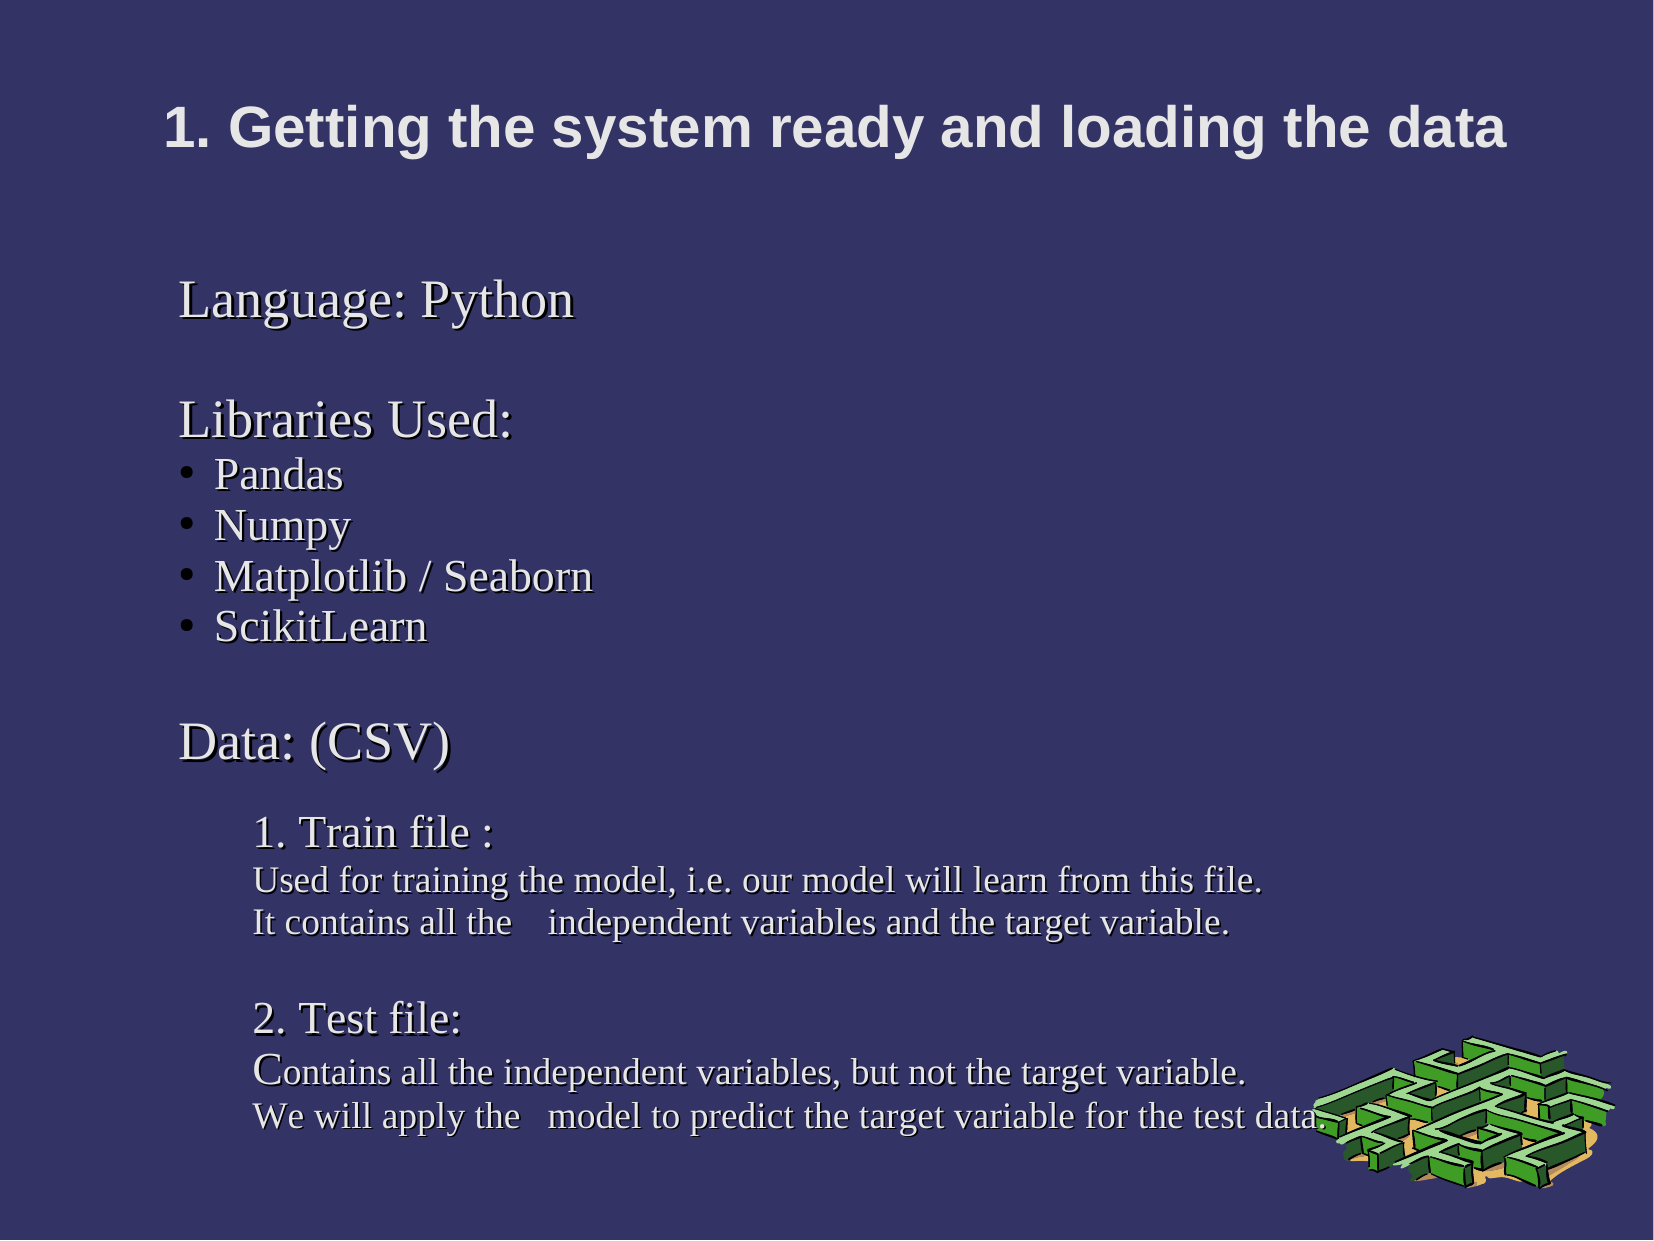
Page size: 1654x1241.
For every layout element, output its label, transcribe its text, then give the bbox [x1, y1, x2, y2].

subtitle Language: Python Libraries Used: Pandas Numpy Matplotlib / Seaborn ScikitLearn Data: (CSV) 1. Train file : Used for training the model, i.e. our model will learn from this file. It contains all the independent variables and the target variable. 2. Test file: Contains all the independent variables, but not the target variable. We will apply the model to predict the target variable for the test data. [178, 262, 1570, 1241]
title 1. Getting the system ready and loading the data [129, 23, 1542, 231]
